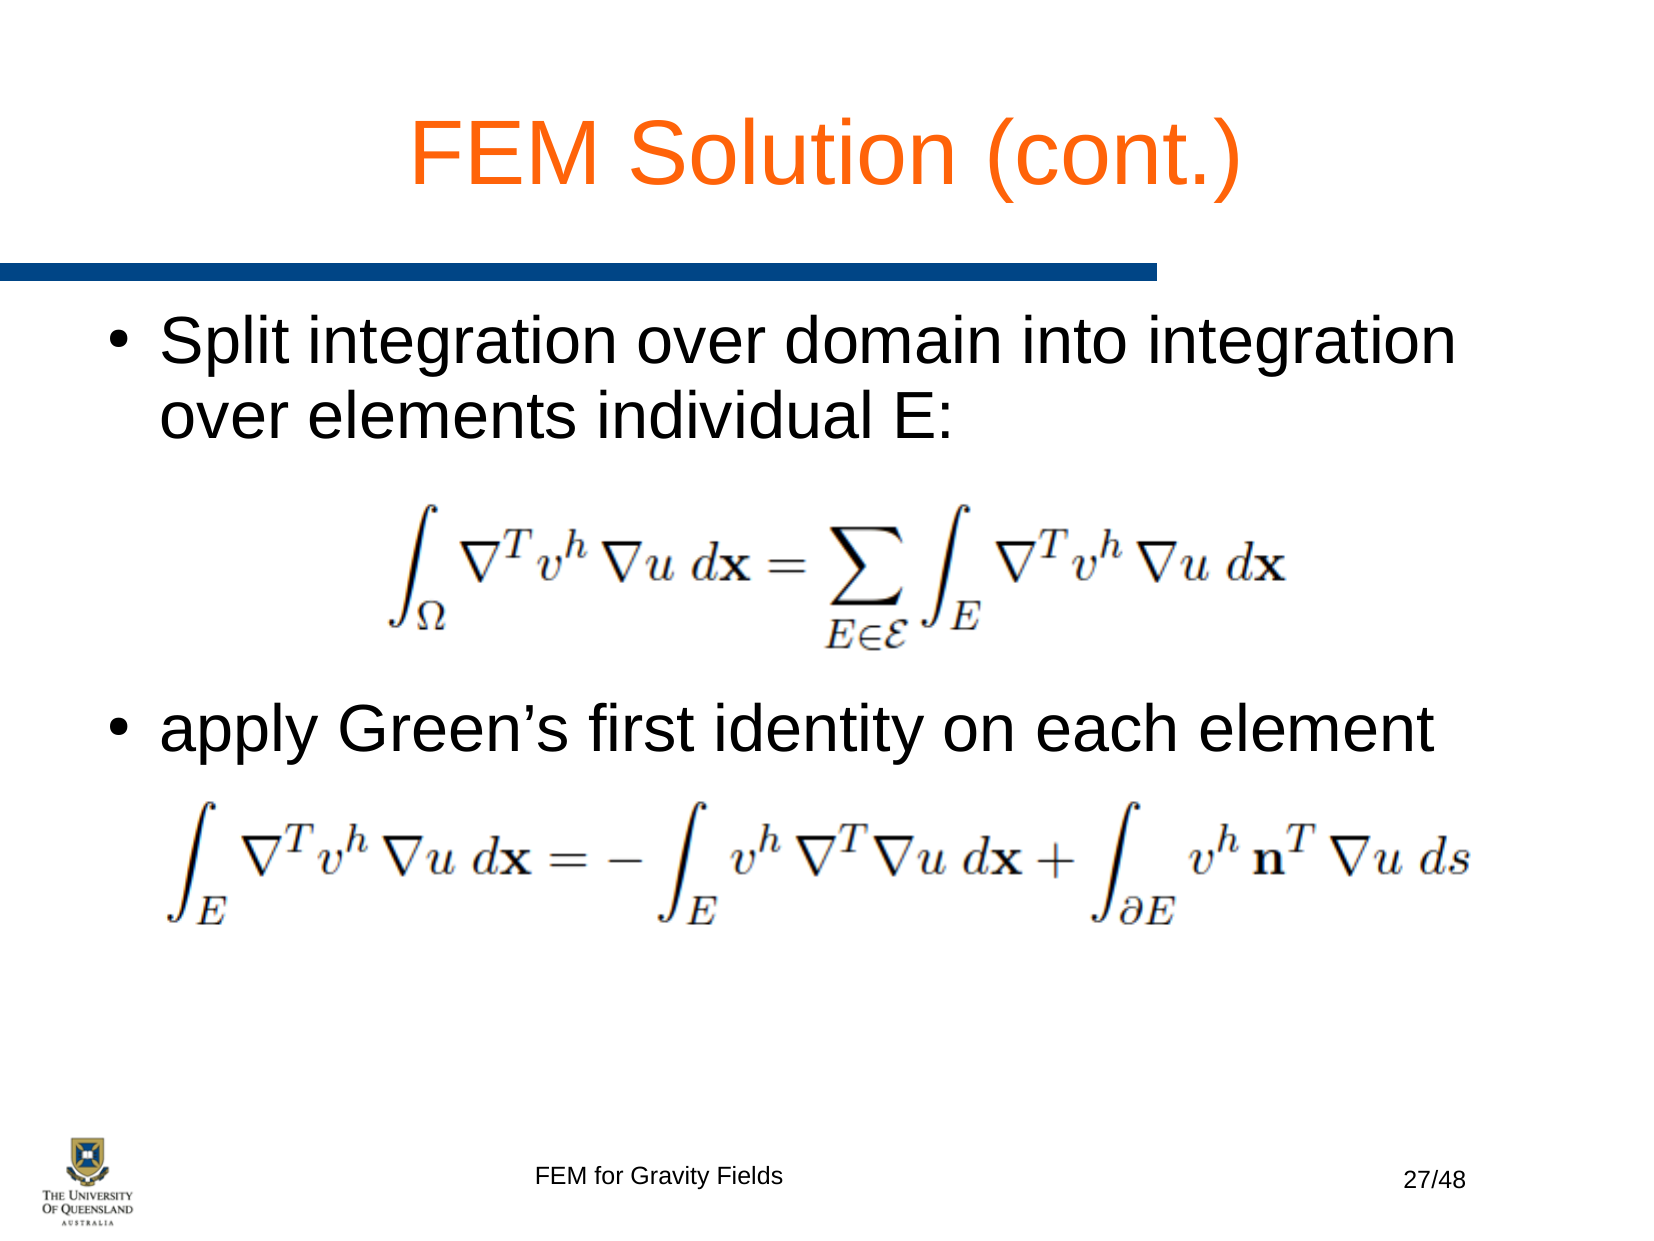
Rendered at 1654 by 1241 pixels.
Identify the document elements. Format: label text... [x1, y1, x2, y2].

title FEM Solution (cont.) [82, 49, 1571, 257]
picture [280, 495, 1349, 666]
picture [35, 1133, 142, 1235]
picture [158, 782, 1487, 931]
list Split integration over domain into integration over elements individual E: apply Green’s first identity on each element [89, 303, 1578, 1023]
